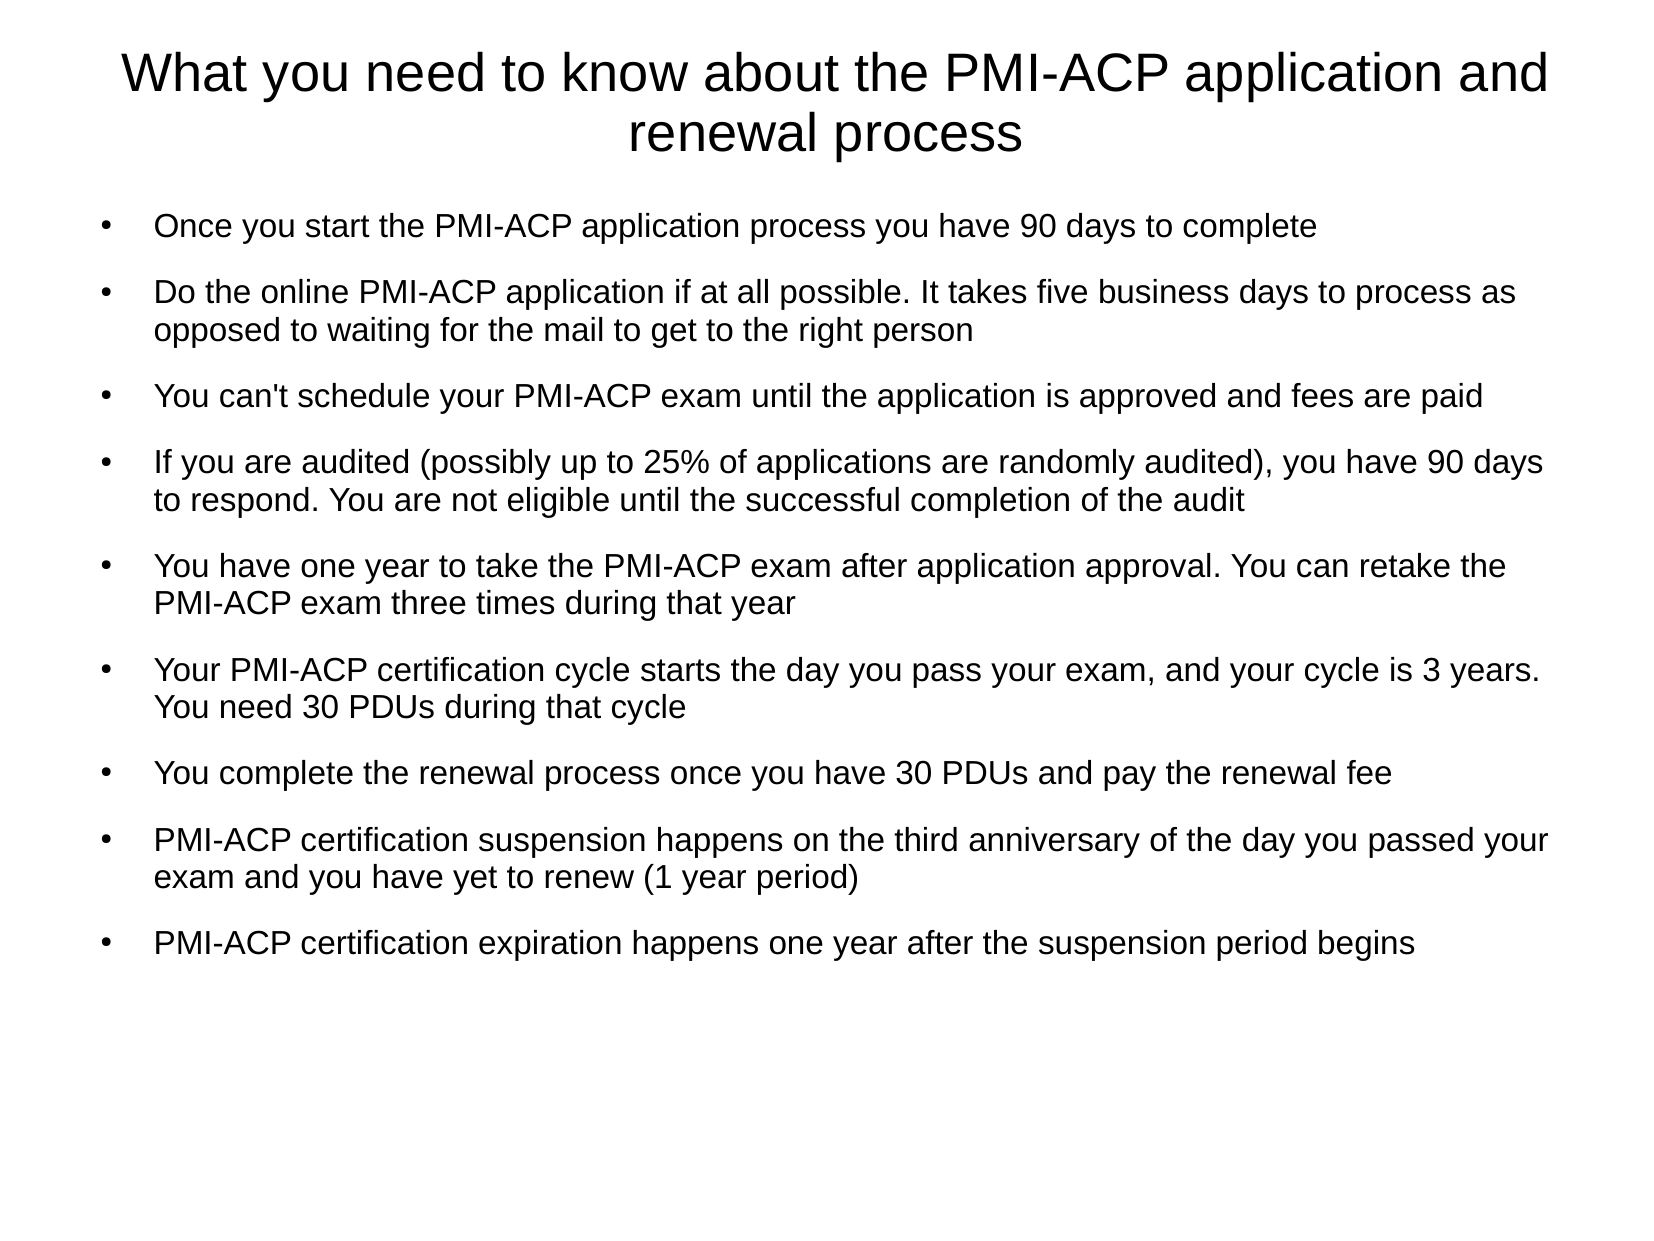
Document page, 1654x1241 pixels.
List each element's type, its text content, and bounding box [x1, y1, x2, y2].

list Once you start the PMI-ACP application process you have 90 days to complete Do the online PMI-ACP application if at all possible. It takes five business days to process as opposed to waiting for the mail to get to the right person You can't schedule your PMI-ACP exam until the application is approved and fees are paid If you are audited (possibly up to 25% of applications are randomly audited), you have 90 days to respond. You are not eligible until the successful completion of the audit You have one year to take the PMI-ACP exam after application approval. You can retake the PMI-ACP exam three times during that year Your PMI-ACP certification cycle starts the day you pass your exam, and your cycle is 3 years. You need 30 PDUs during that cycle You complete the renewal process once you have 30 PDUs and pay the renewal fee PMI-ACP certification suspension happens on the third anniversary of the day you passed your exam and you have yet to renew (1 year period) PMI-ACP certification expiration happens one year after the suspension period begins [82, 207, 1571, 1026]
title What you need to know about the PMI-ACP application and renewal process [82, 28, 1571, 178]
